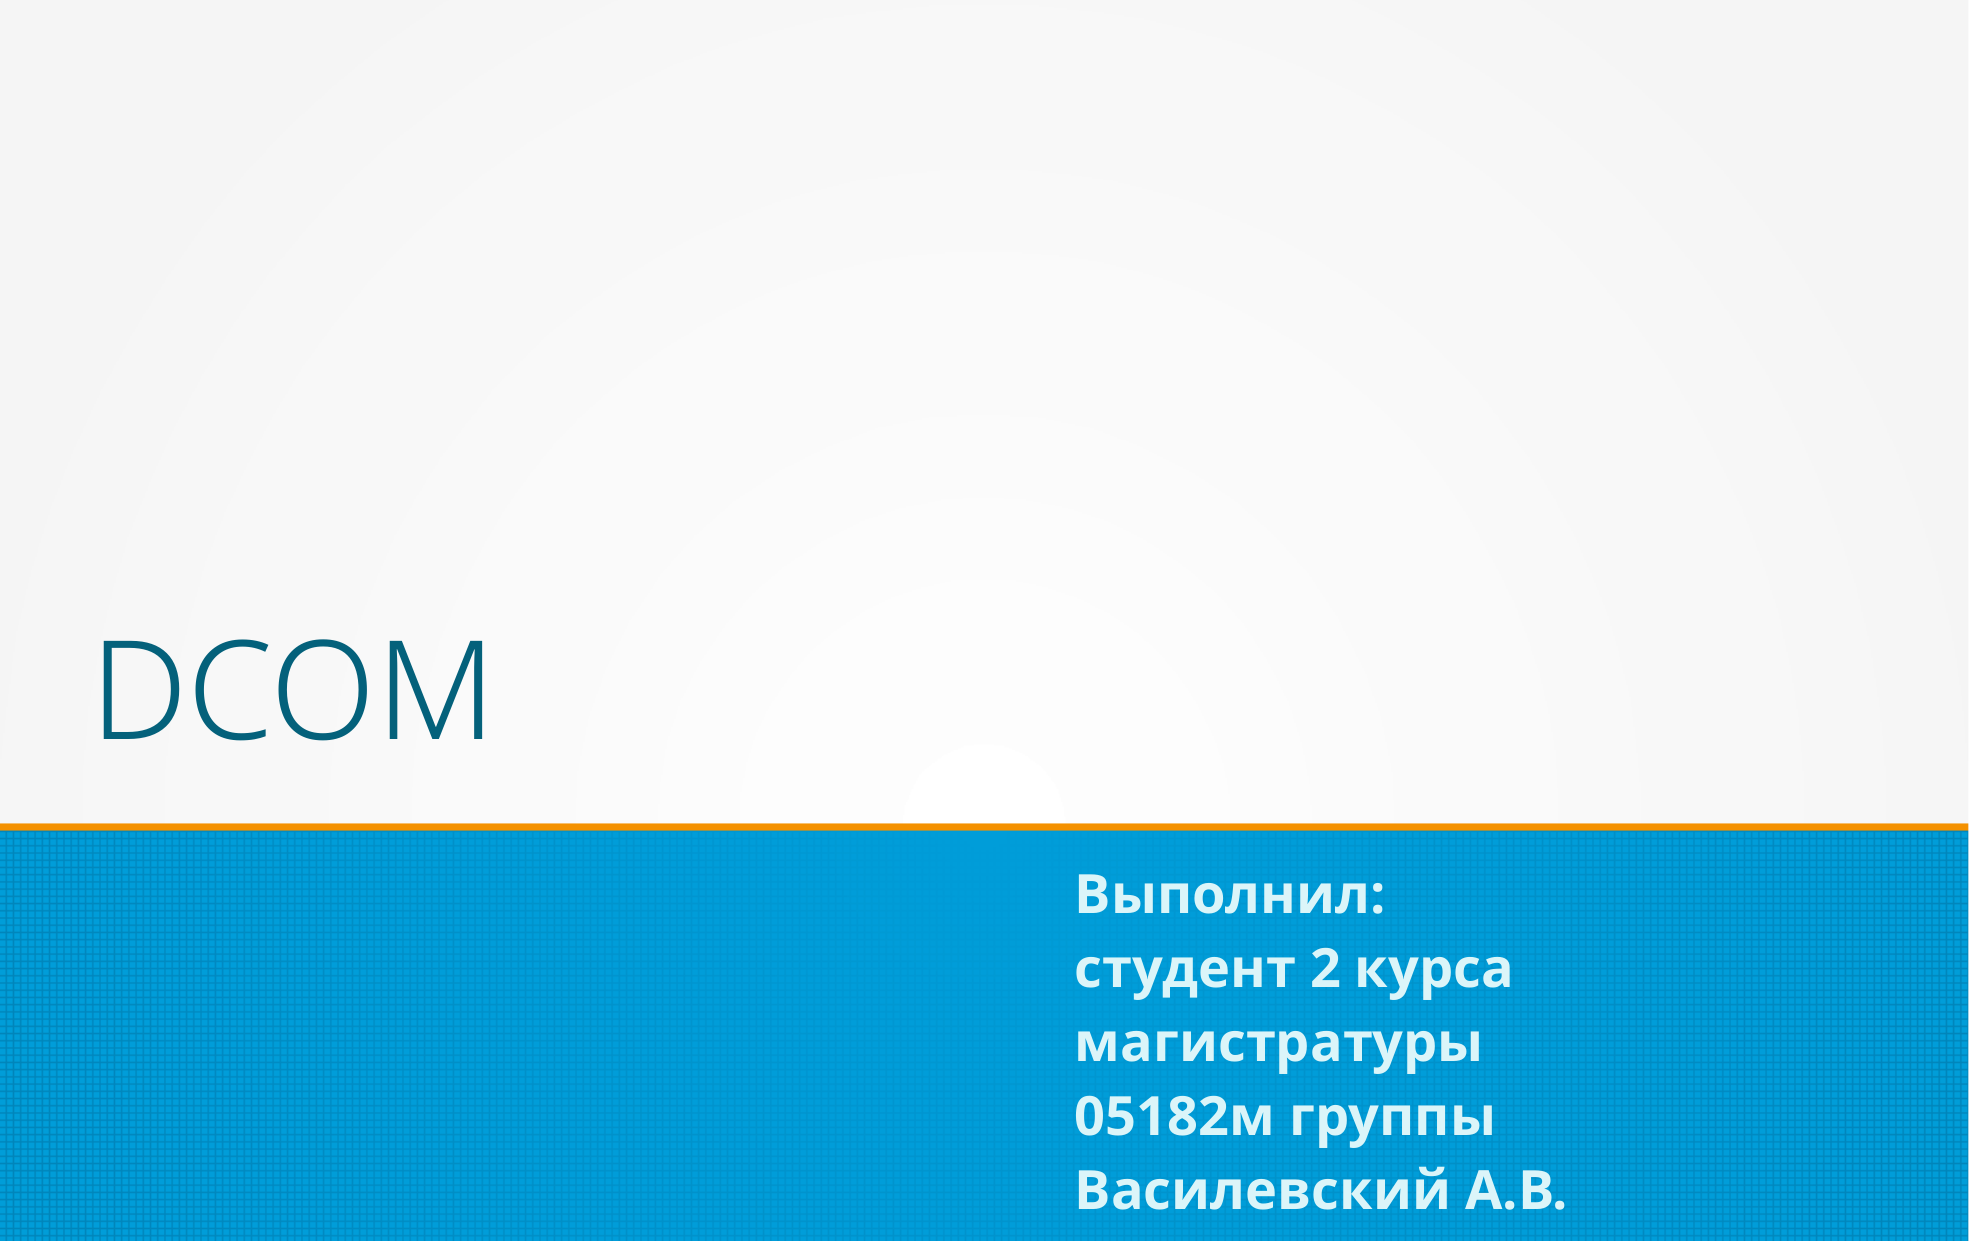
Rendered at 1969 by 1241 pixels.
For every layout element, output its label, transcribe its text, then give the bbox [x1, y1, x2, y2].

picture [0, 0, 1969, 830]
title DCOM [90, 49, 1862, 781]
subtitle Выполнил: студент 2 курса магистратуры 05182м группы Василевский А.В. [1074, 855, 1861, 1129]
